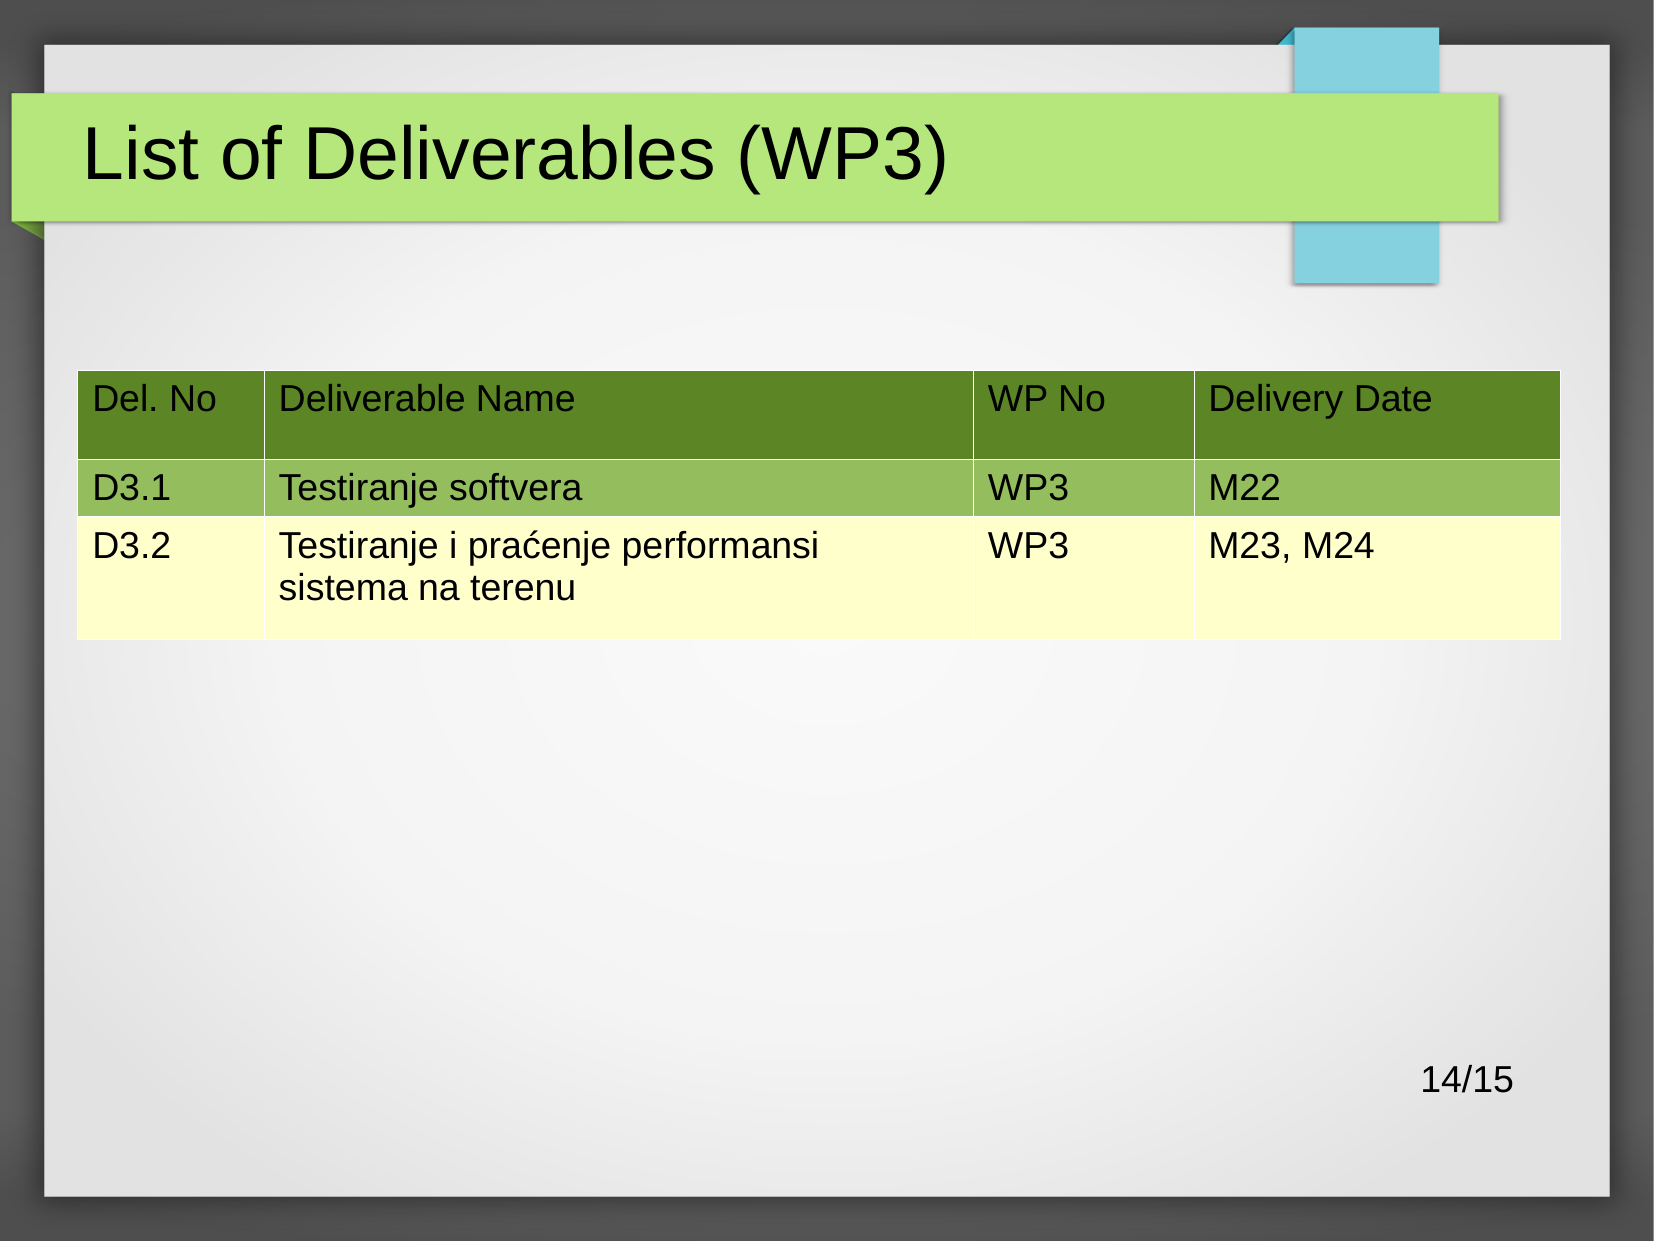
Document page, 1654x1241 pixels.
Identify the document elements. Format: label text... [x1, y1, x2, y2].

table_header WP No [974, 371, 1194, 459]
table_cell WP3 [974, 460, 1194, 516]
table_header Del. No [78, 371, 264, 459]
table_cell D3.1 [78, 460, 264, 516]
picture [0, 0, 1654, 1241]
table_cell M22 [1195, 460, 1560, 516]
text_box 14/15 [1405, 1051, 1534, 1132]
title List of Deliverables (WP3) [82, 94, 1264, 213]
table_cell WP3 [974, 517, 1194, 639]
table_header Deliverable Name [265, 371, 973, 459]
table_header Delivery Date [1195, 371, 1560, 459]
table_cell Testiranje softvera [265, 460, 973, 516]
table_cell Testiranje i praćenje performansi sistema na terenu [265, 517, 973, 639]
table_cell M23, M24 [1195, 517, 1560, 639]
table_cell D3.2 [78, 517, 264, 639]
